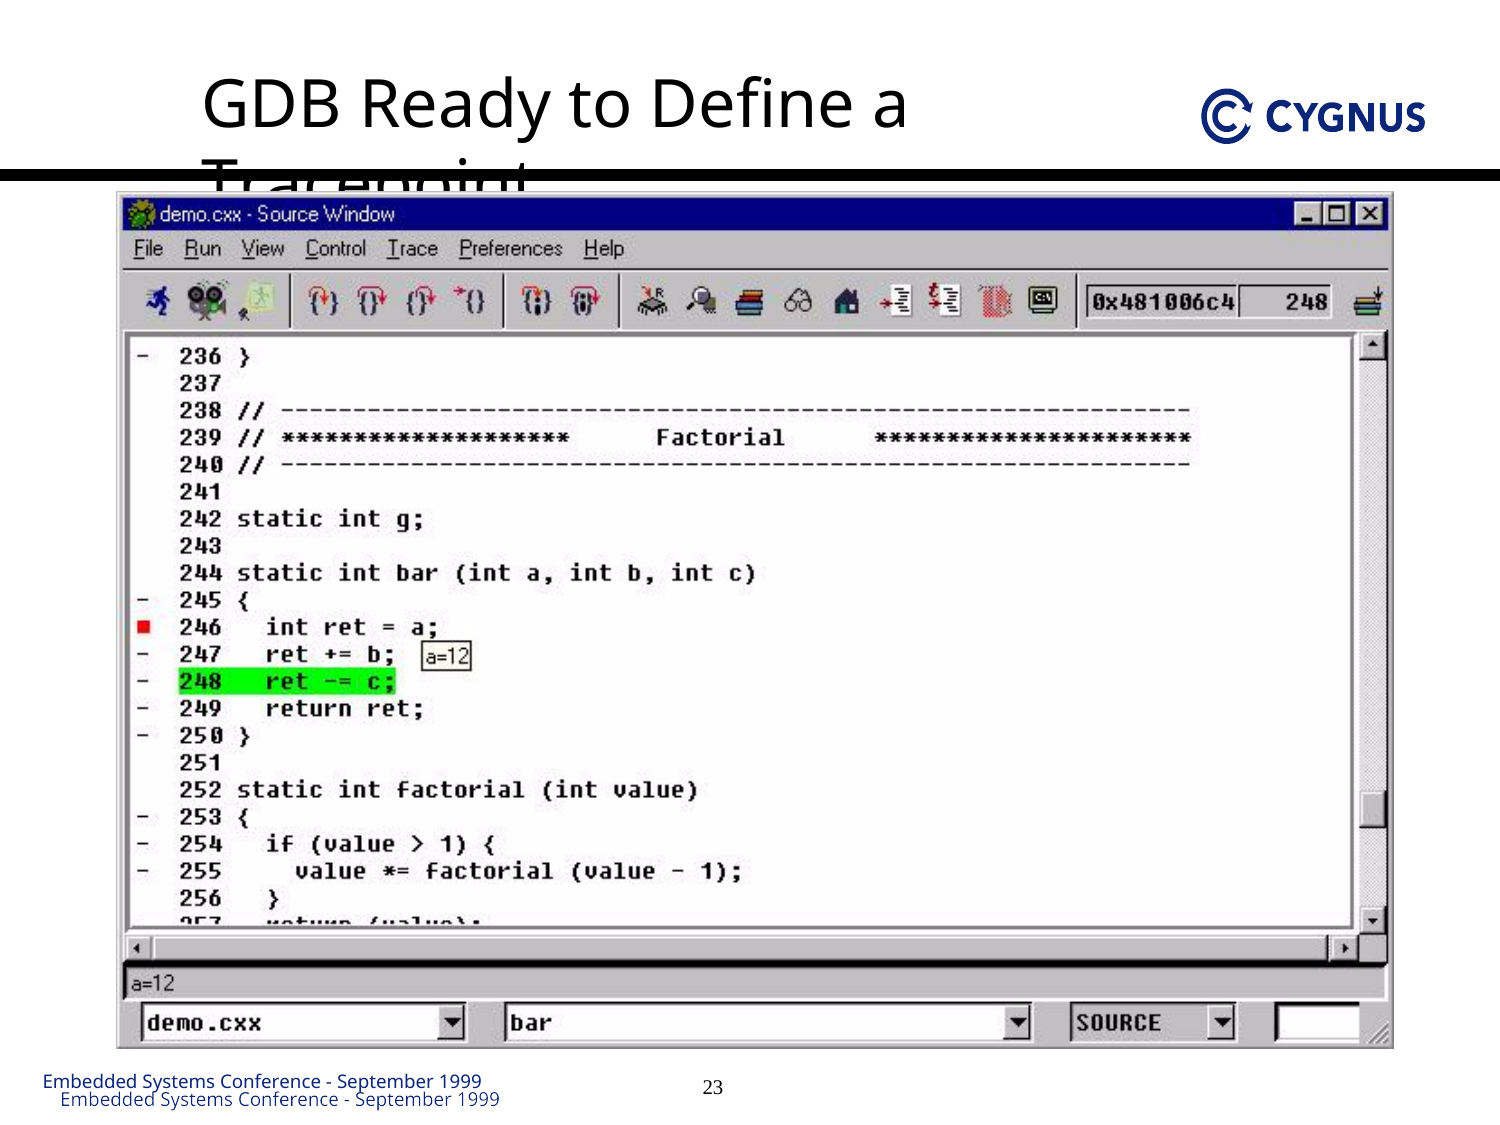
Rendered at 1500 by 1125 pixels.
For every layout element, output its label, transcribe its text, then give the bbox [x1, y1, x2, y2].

title GDB Ready to Define a Tracepoint [201, 62, 1189, 134]
picture [116, 191, 1394, 1049]
